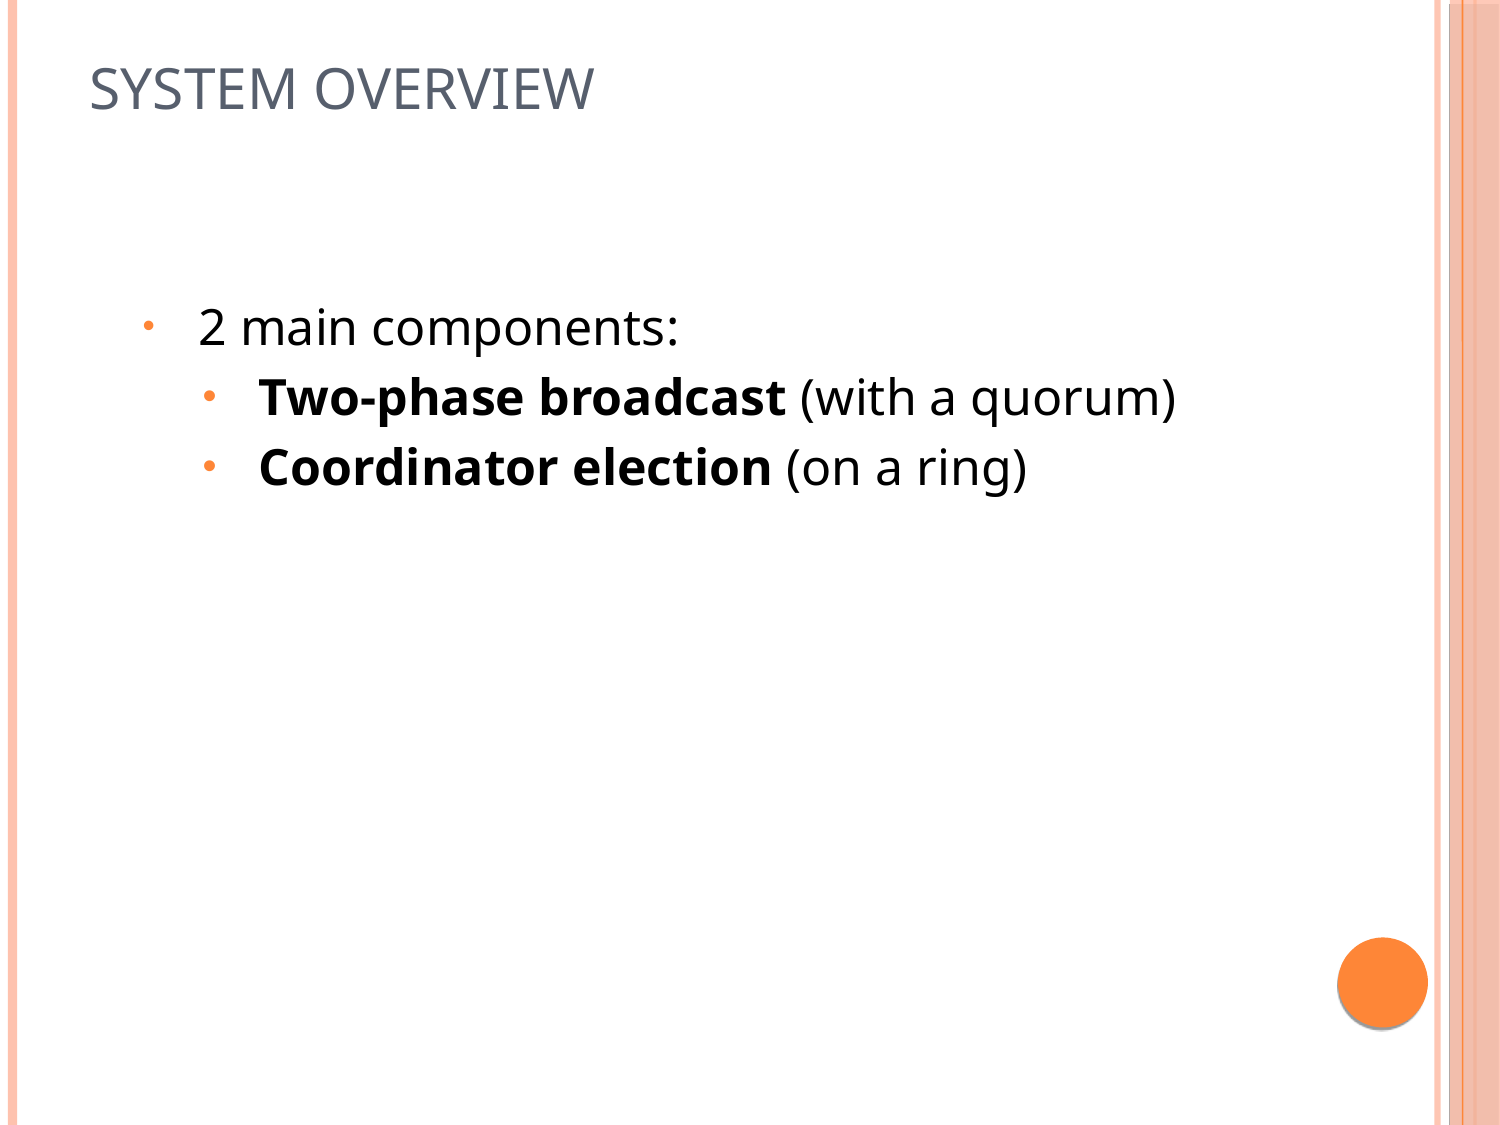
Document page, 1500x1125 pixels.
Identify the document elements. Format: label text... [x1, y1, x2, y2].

slide_number [1333, 940, 1434, 1027]
list 2 main components: Two-phase broadcast (with a quorum) Coordinator election (on a ring) [127, 288, 1373, 582]
title System overview [75, 45, 1300, 129]
